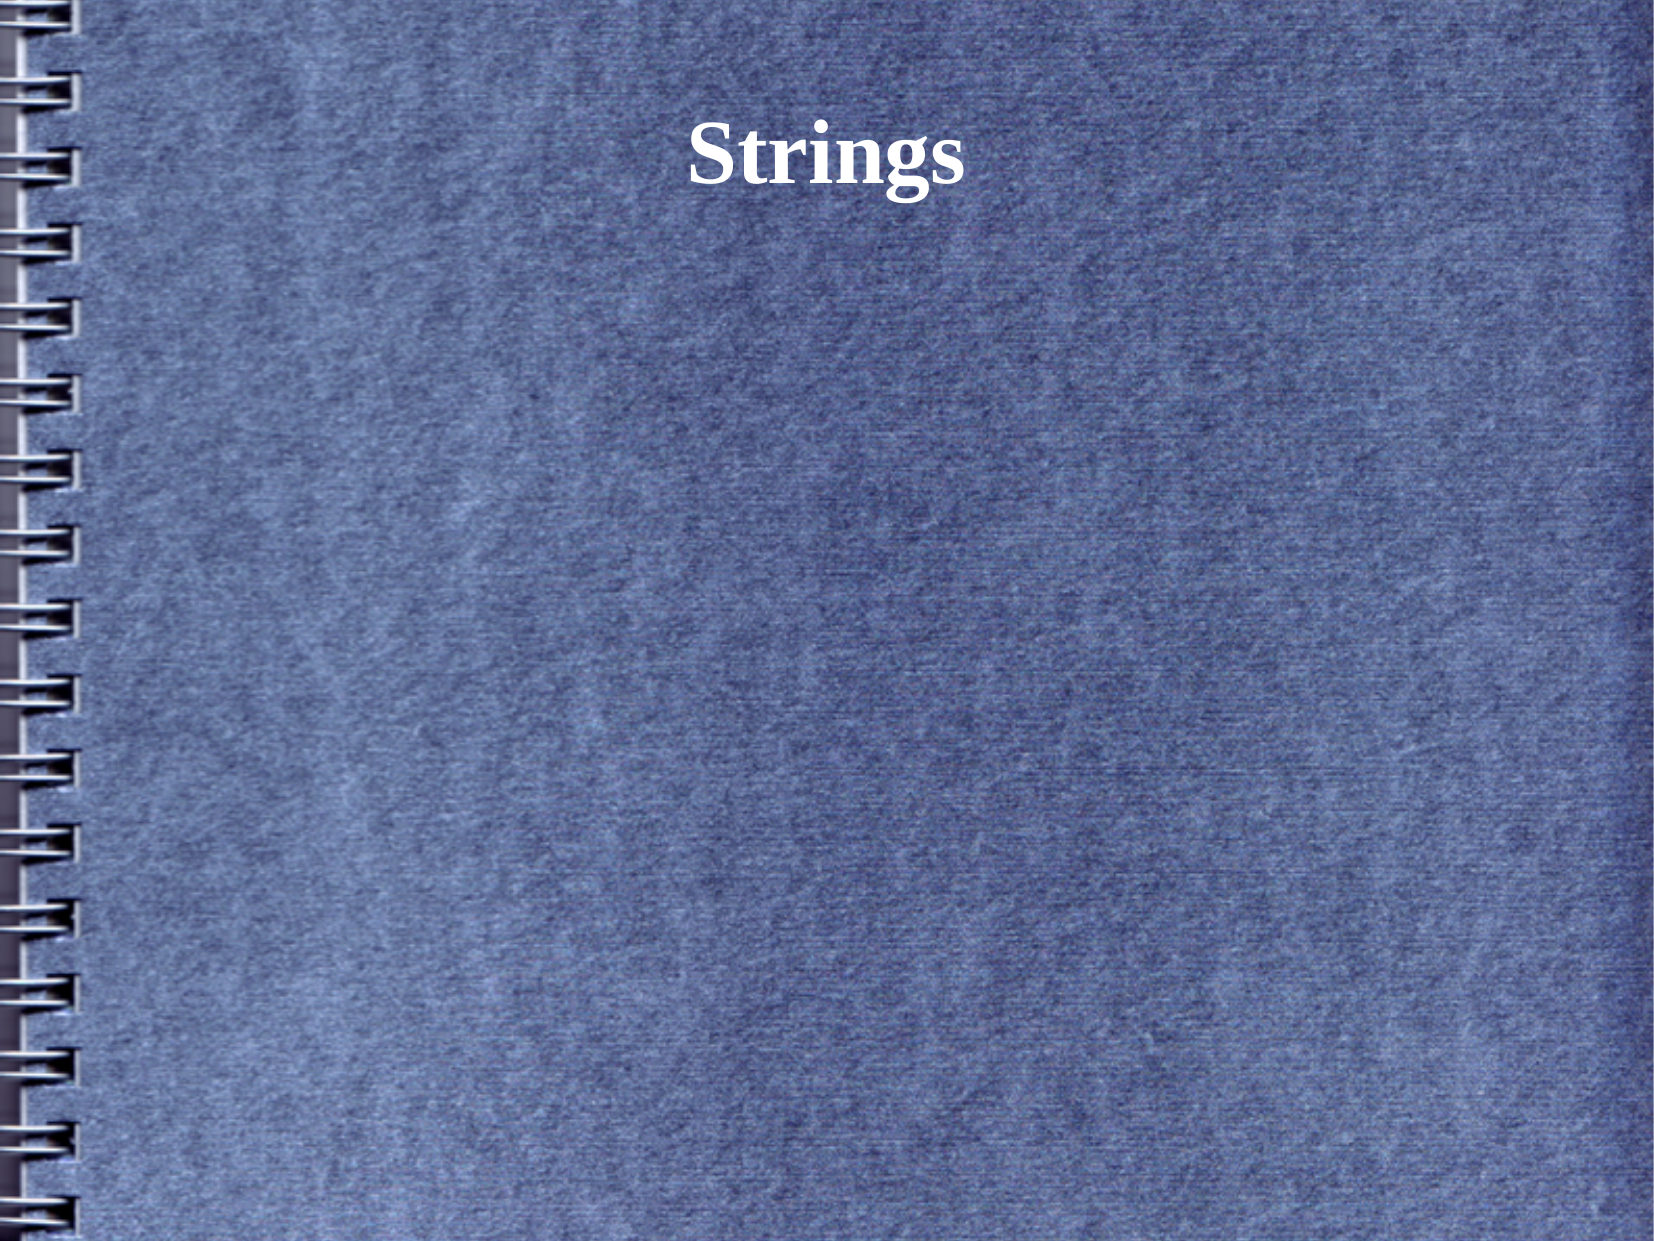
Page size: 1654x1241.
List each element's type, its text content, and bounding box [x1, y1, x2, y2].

picture [0, 0, 1654, 1241]
title Strings [82, 49, 1571, 257]
